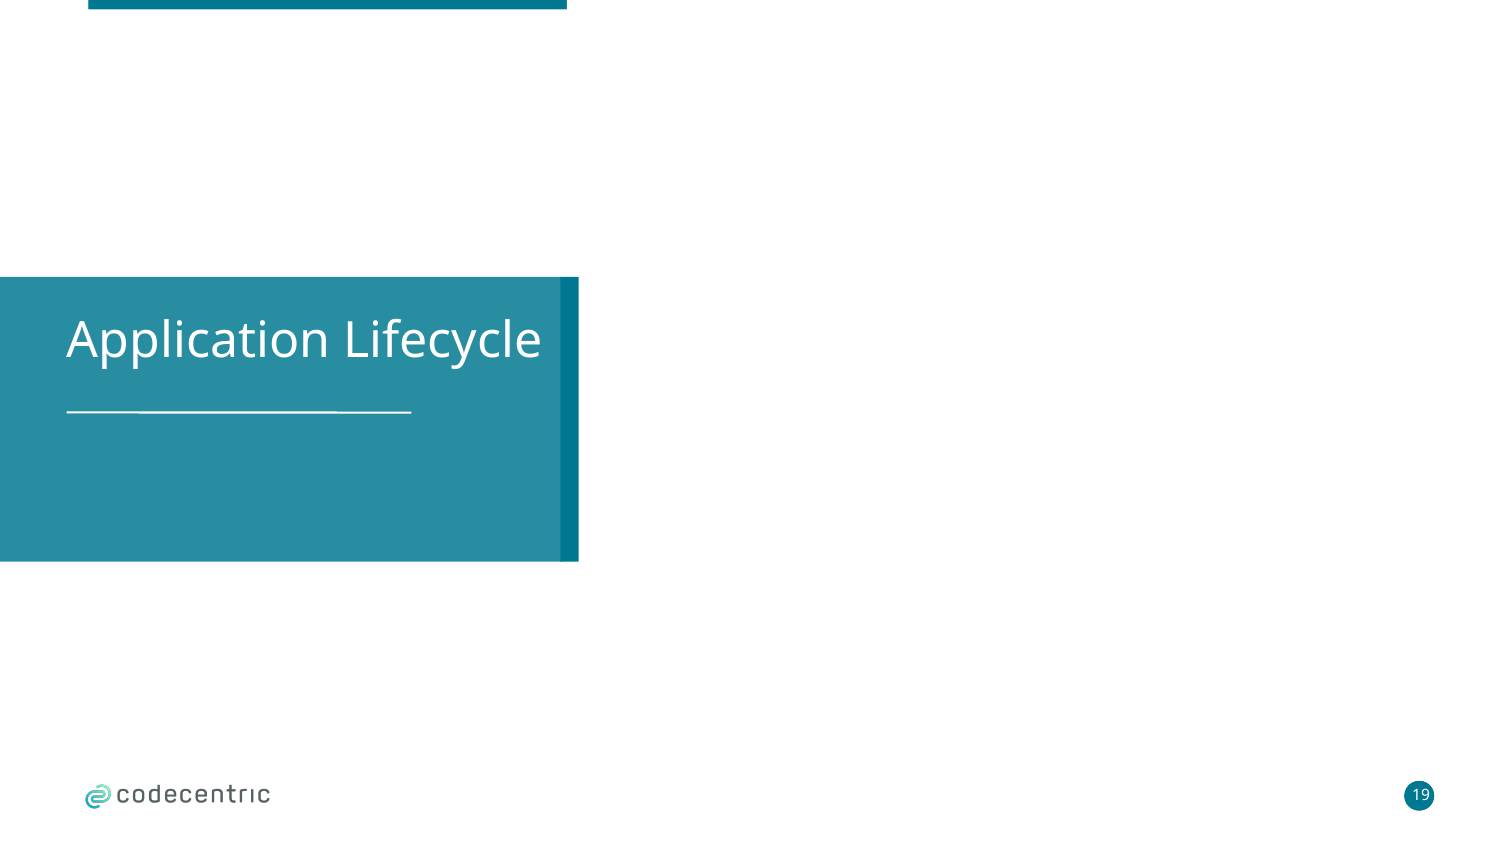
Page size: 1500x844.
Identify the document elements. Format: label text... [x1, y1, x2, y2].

text_box [0, 276, 579, 562]
text_box [88, 0, 567, 10]
text_box <number> [1393, 783, 1450, 808]
picture [65, 763, 289, 828]
text_box Application Lifecycle [66, 319, 545, 404]
